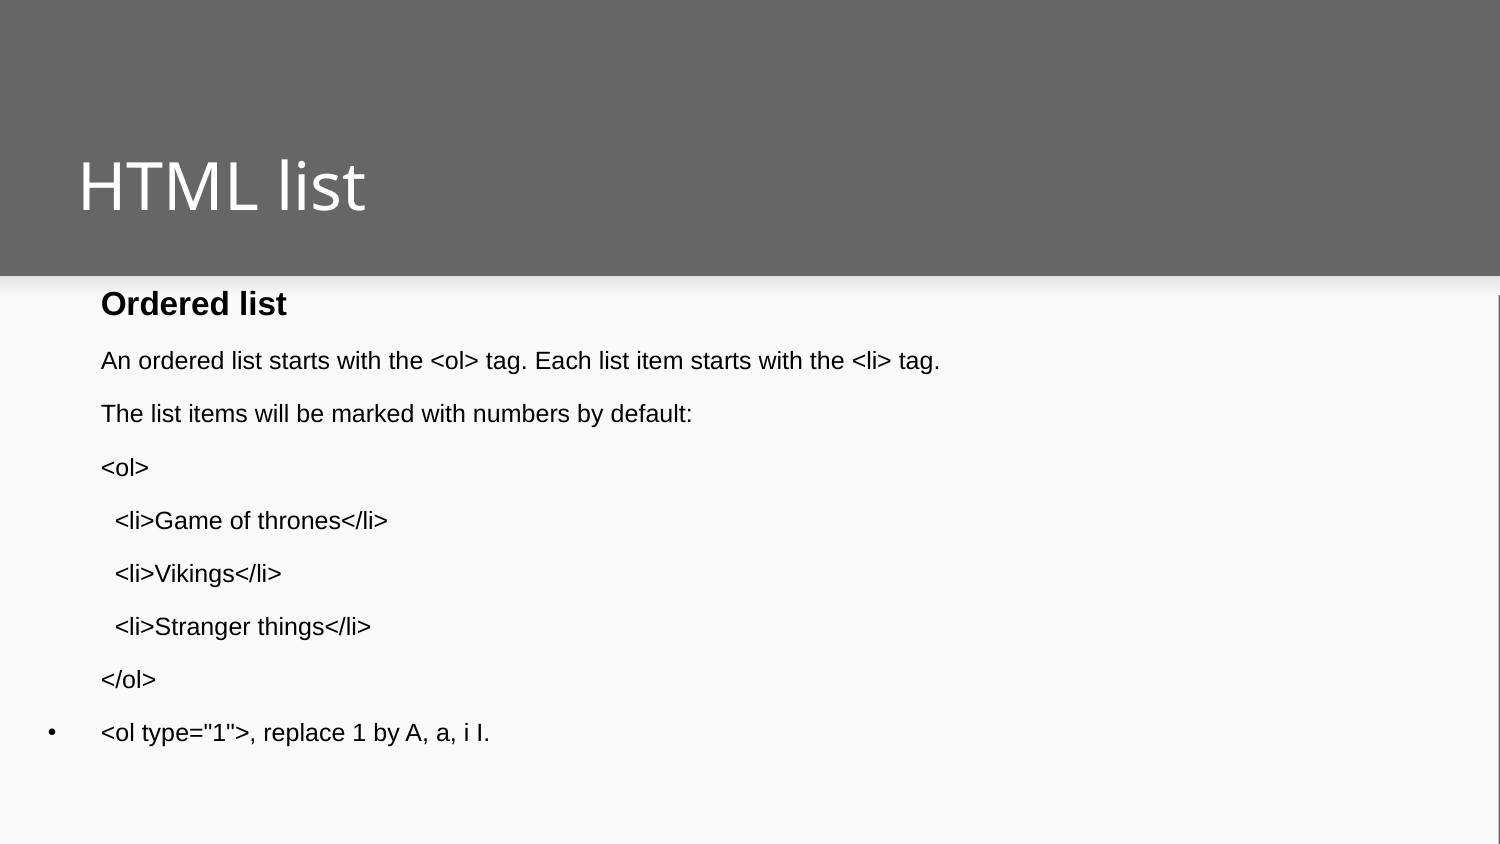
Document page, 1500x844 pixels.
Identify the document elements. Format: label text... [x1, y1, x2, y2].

list Ordered list An ordered list starts with the <ol> tag. Each list item starts with the <li> tag. The list items will be marked with numbers by default: <ol> <li>Game of thrones</li> <li>Vikings</li> <li>Stranger things</li> </ol> <ol type="1">, replace 1 by A, a, i I. [30, 285, 1441, 811]
title HTML list [77, 121, 1427, 248]
